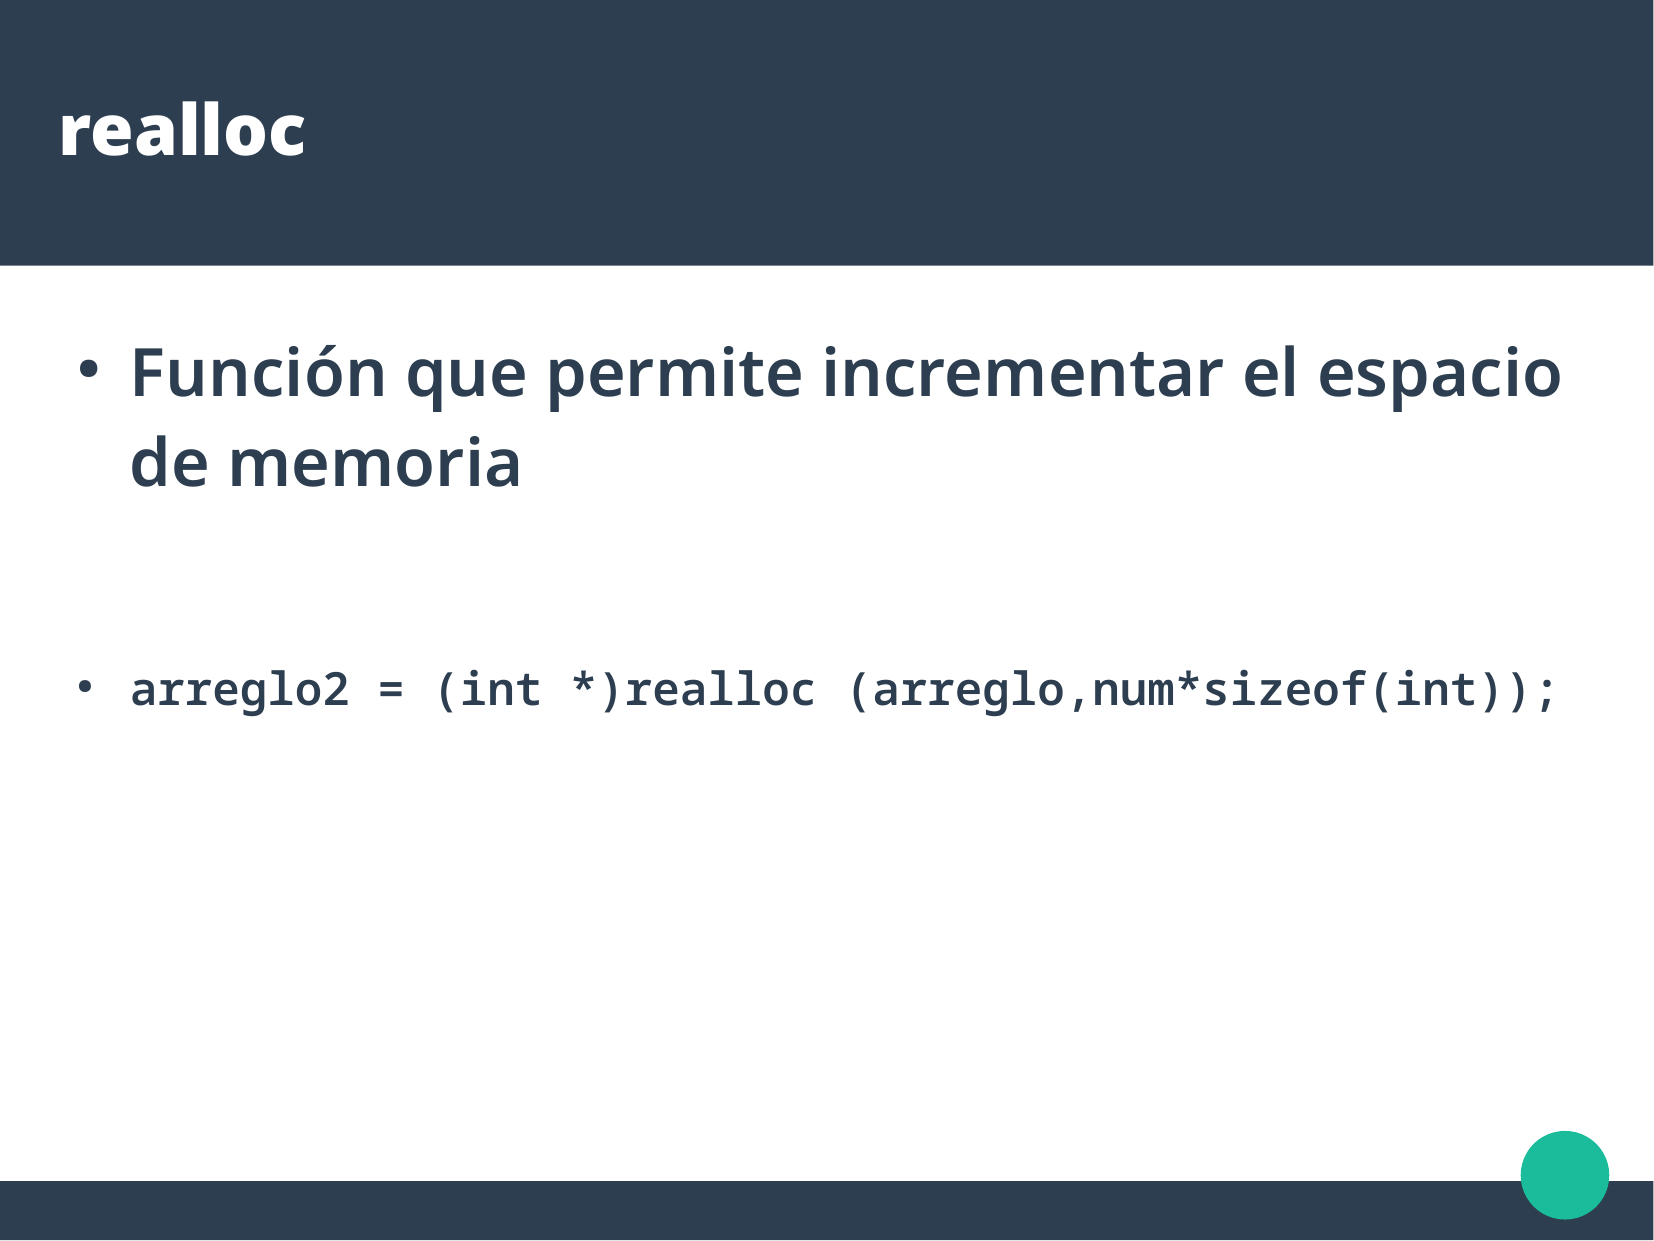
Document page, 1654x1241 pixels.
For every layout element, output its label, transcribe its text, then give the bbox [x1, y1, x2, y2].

list Función que permite incrementar el espacio de memoria arreglo2 = (int *)realloc (arreglo,num*sizeof(int)); [59, 324, 1595, 1152]
title realloc [59, 49, 1595, 207]
